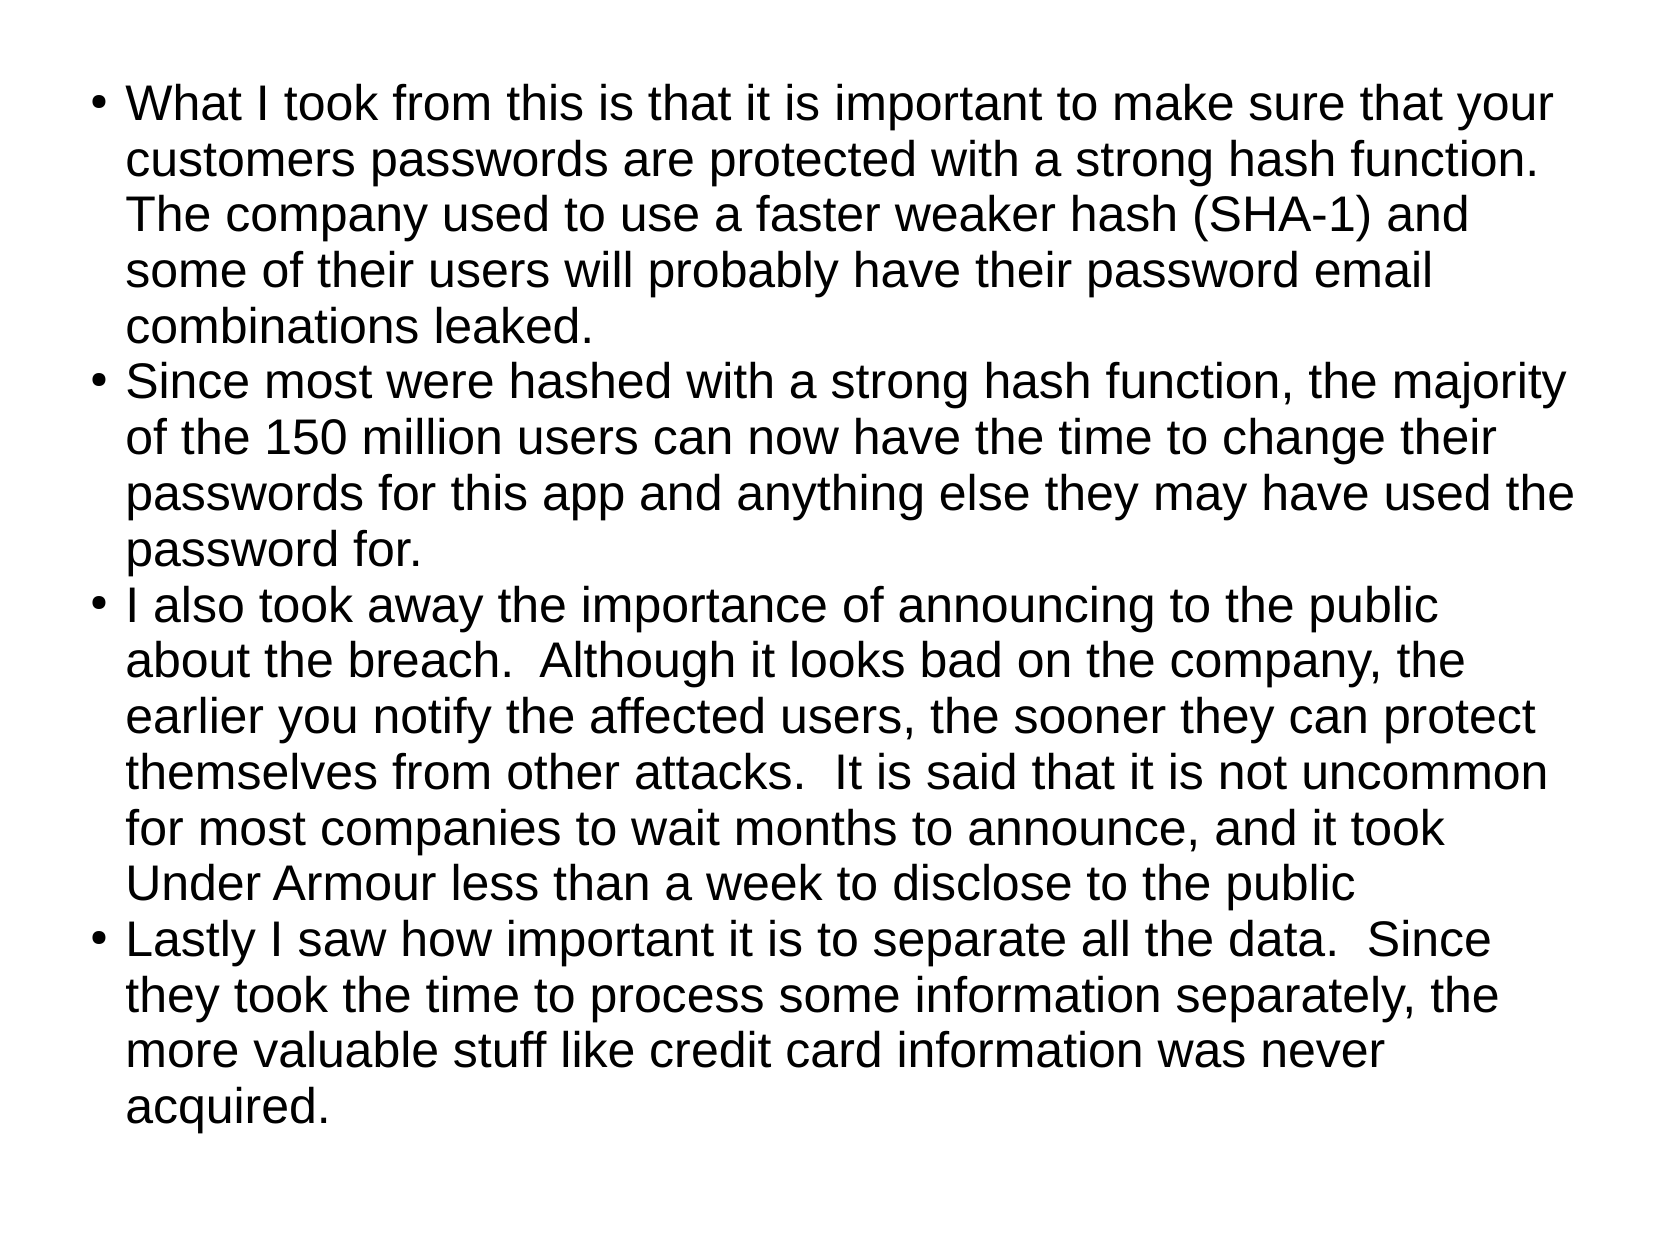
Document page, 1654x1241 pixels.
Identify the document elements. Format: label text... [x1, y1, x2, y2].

subtitle What I took from this is that it is important to make sure that your customers passwords are protected with a strong hash function. The company used to use a faster weaker hash (SHA-1) and some of their users will probably have their password email combinations leaked. Since most were hashed with a strong hash function, the majority of the 150 million users can now have the time to change their passwords for this app and anything else they may have used the password for. I also took away the importance of announcing to the public about the breach. Although it looks bad on the company, the earlier you notify the affected users, the sooner they can protect themselves from other attacks. It is said that it is not uncommon for most companies to wait months to announce, and it took Under Armour less than a week to disclose to the public Lastly I saw how important it is to separate all the data. Since they took the time to process some information separately, the more valuable stuff like credit card information was never acquired. [90, 75, 1579, 1135]
